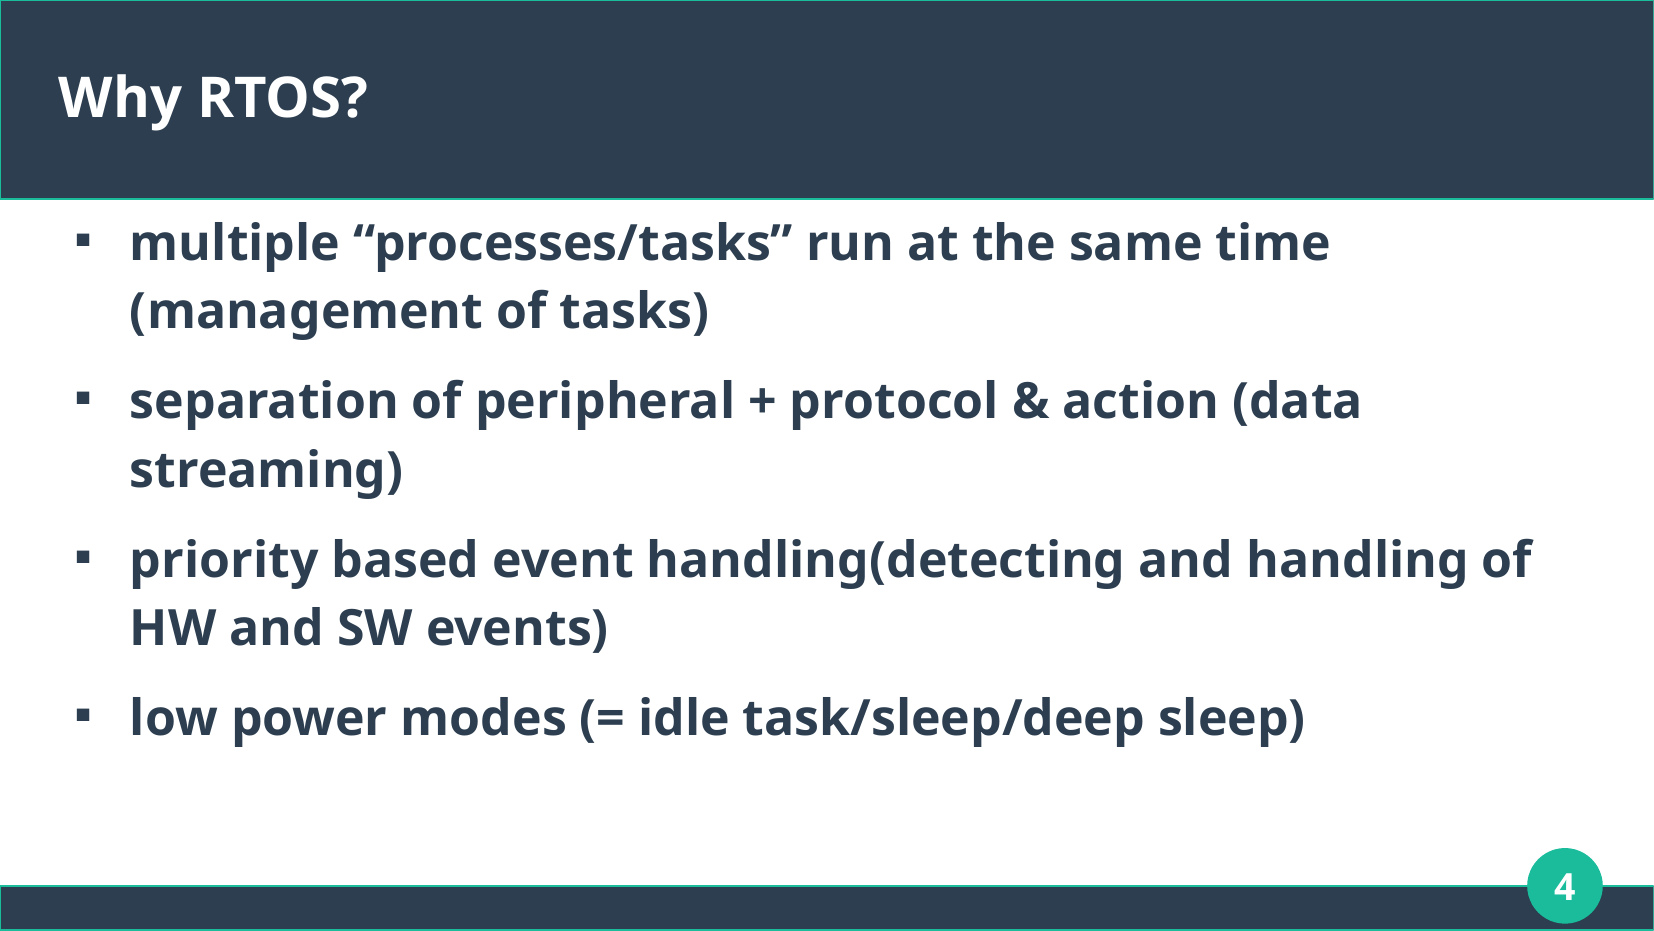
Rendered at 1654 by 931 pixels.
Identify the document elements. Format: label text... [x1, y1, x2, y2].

list multiple “processes/tasks” run at the same time (management of tasks) separation of peripheral + protocol & action (data streaming) priority based event handling(detecting and handling of HW and SW events) low power modes (= idle task/sleep/deep sleep) [59, 206, 1595, 827]
title Why RTOS? [59, 37, 1595, 156]
